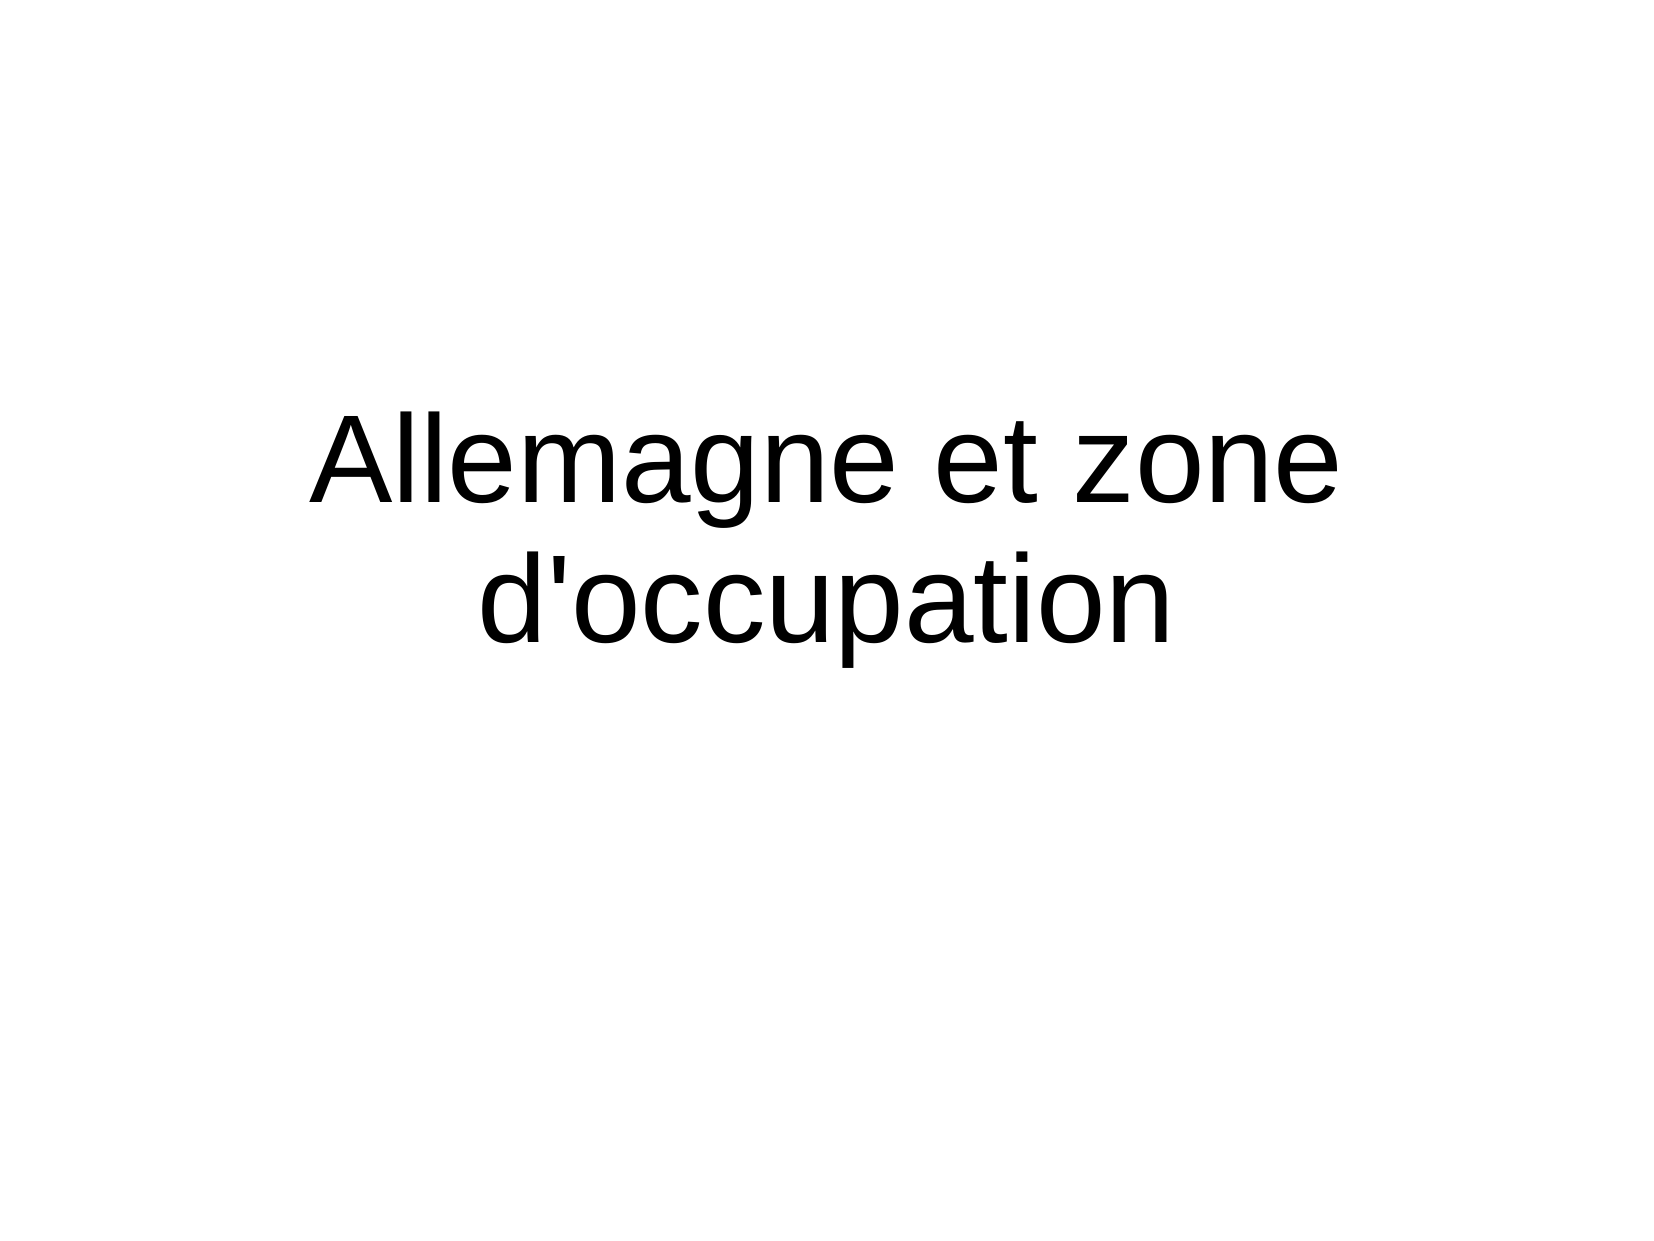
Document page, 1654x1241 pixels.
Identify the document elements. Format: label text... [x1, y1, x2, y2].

subtitle Allemagne et zone d'occupation [82, 49, 1571, 1010]
